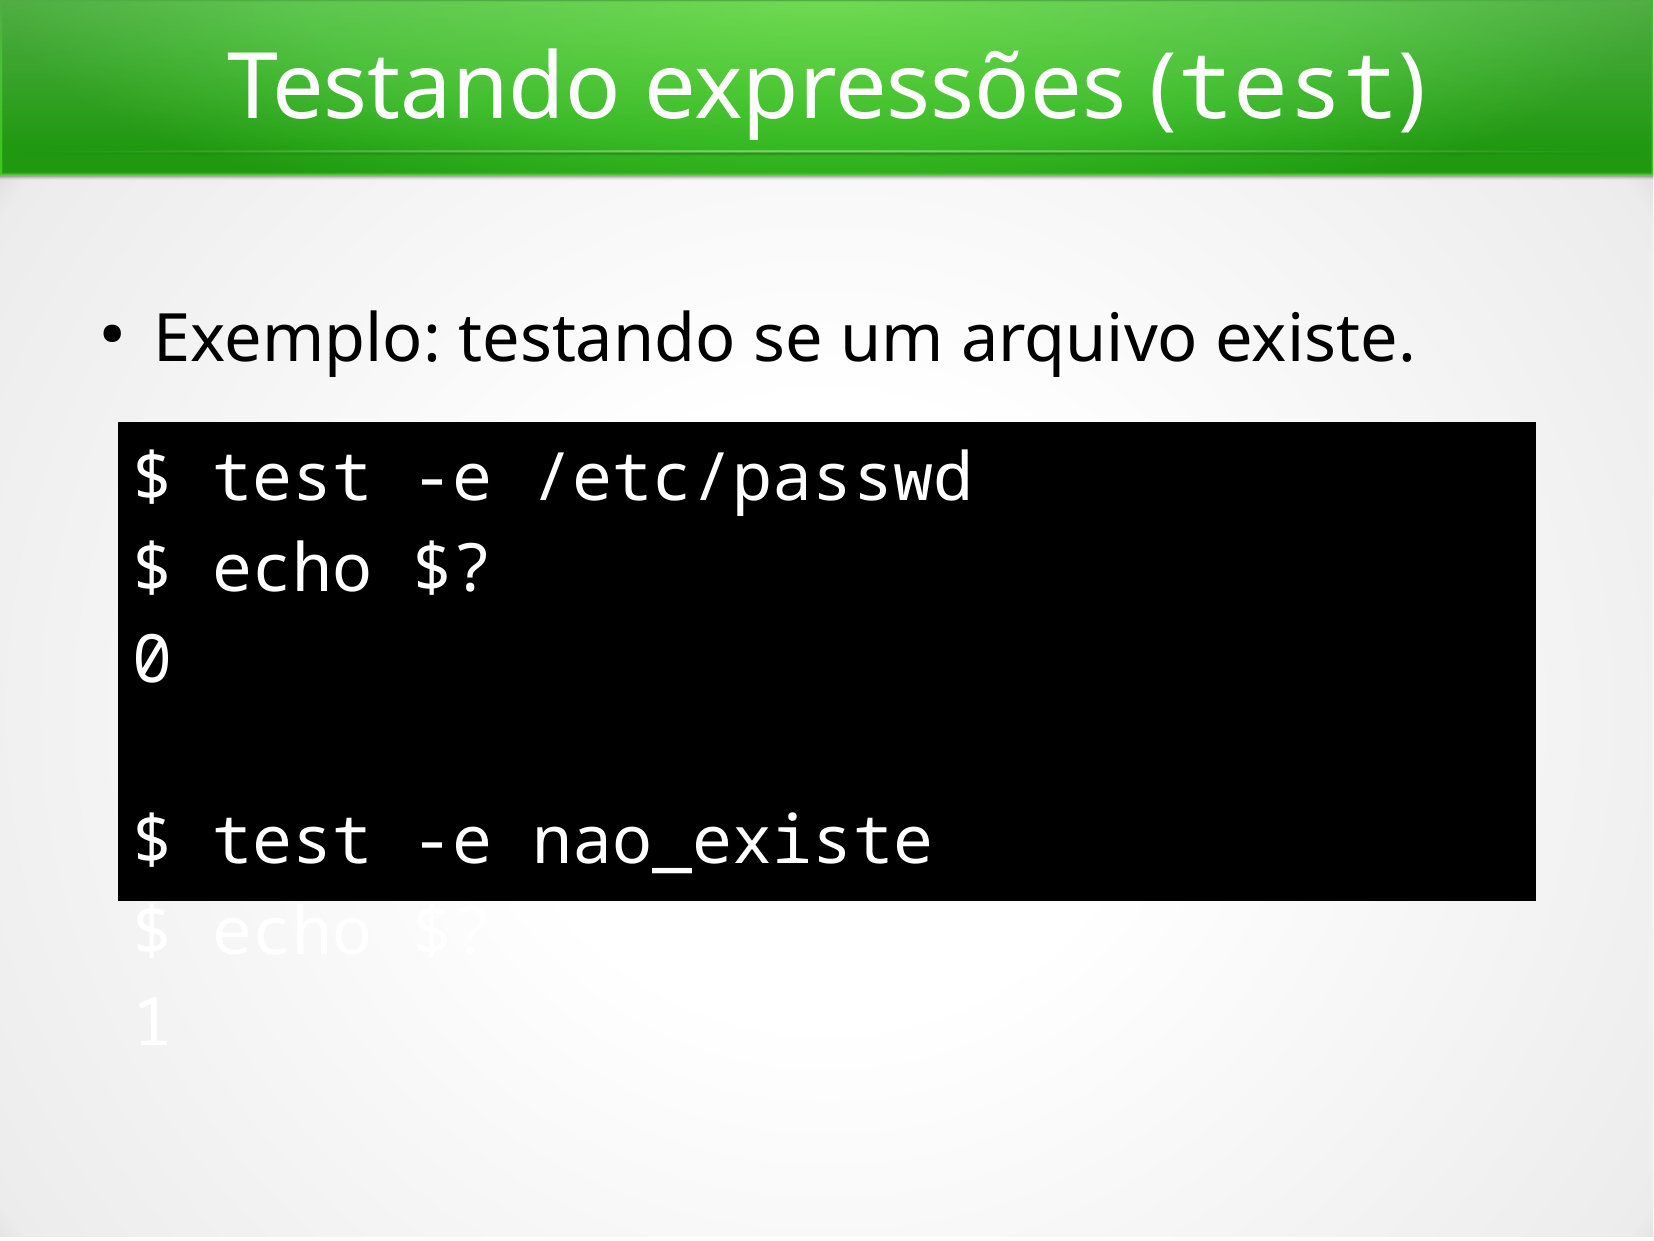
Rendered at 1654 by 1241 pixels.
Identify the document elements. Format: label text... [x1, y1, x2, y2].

list Exemplo: testando se um arquivo existe. [82, 290, 1571, 1010]
picture [0, 0, 1654, 1237]
title Testando expressões (test) [82, 11, 1571, 154]
